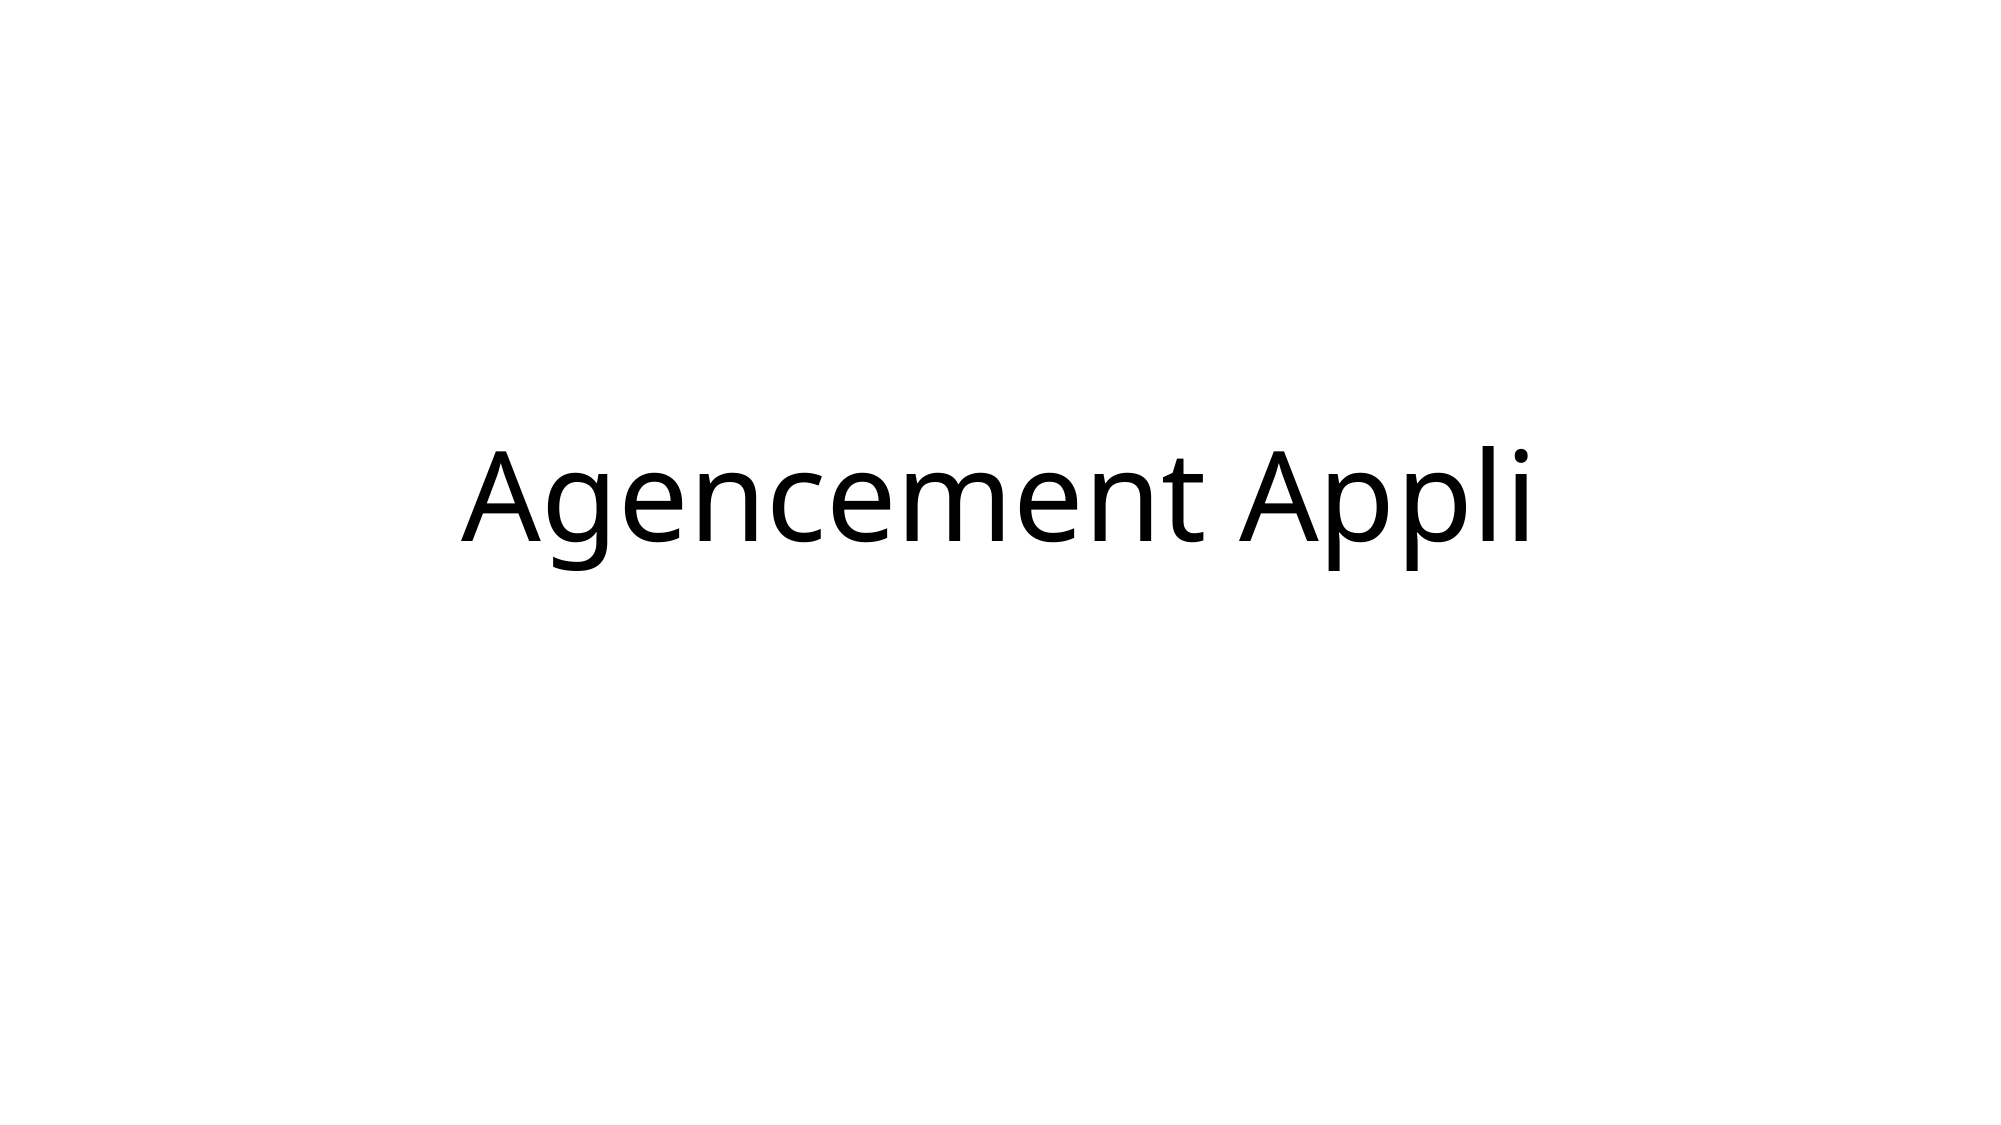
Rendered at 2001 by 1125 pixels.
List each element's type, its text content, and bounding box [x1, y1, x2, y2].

title Agencement Appli [249, 184, 1750, 576]
